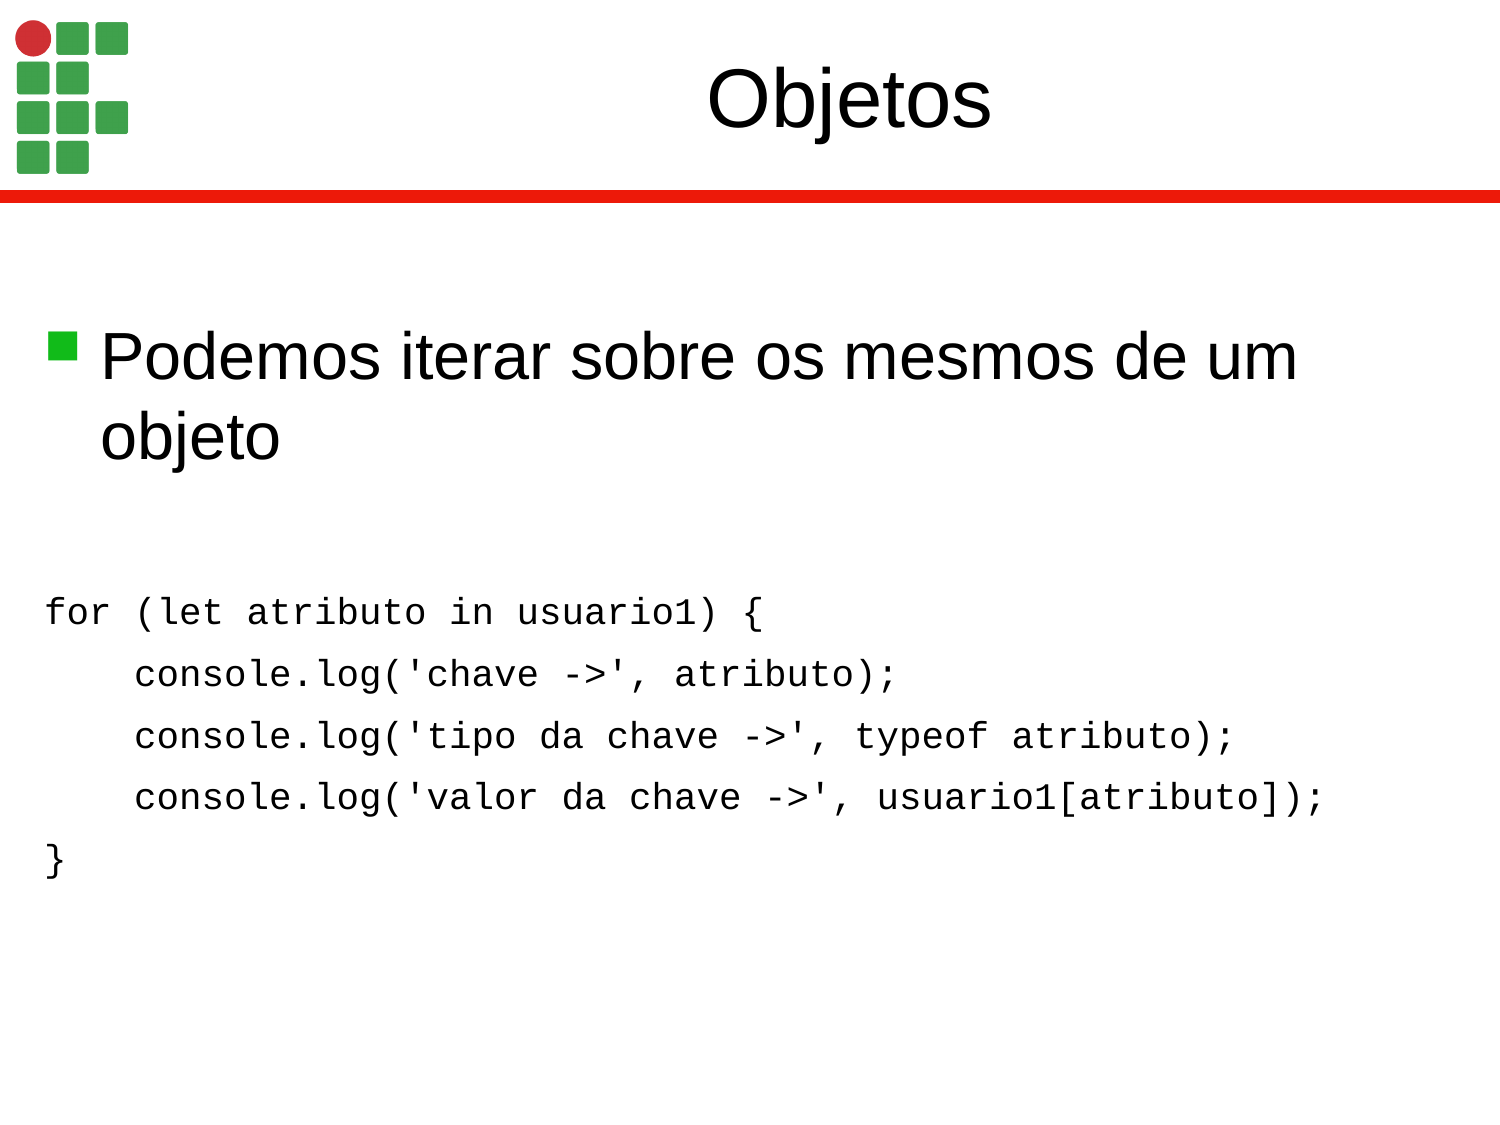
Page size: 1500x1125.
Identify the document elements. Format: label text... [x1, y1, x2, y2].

title Objetos [230, 0, 1471, 202]
list Podemos iterar sobre os mesmos de um objeto for (let atributo in usuario1) { console.log('chave ->', atributo); console.log('tipo da chave ->', typeof atributo); console.log('valor da chave ->', usuario1[atributo]); } [29, 207, 1471, 1087]
picture [14, 16, 130, 178]
